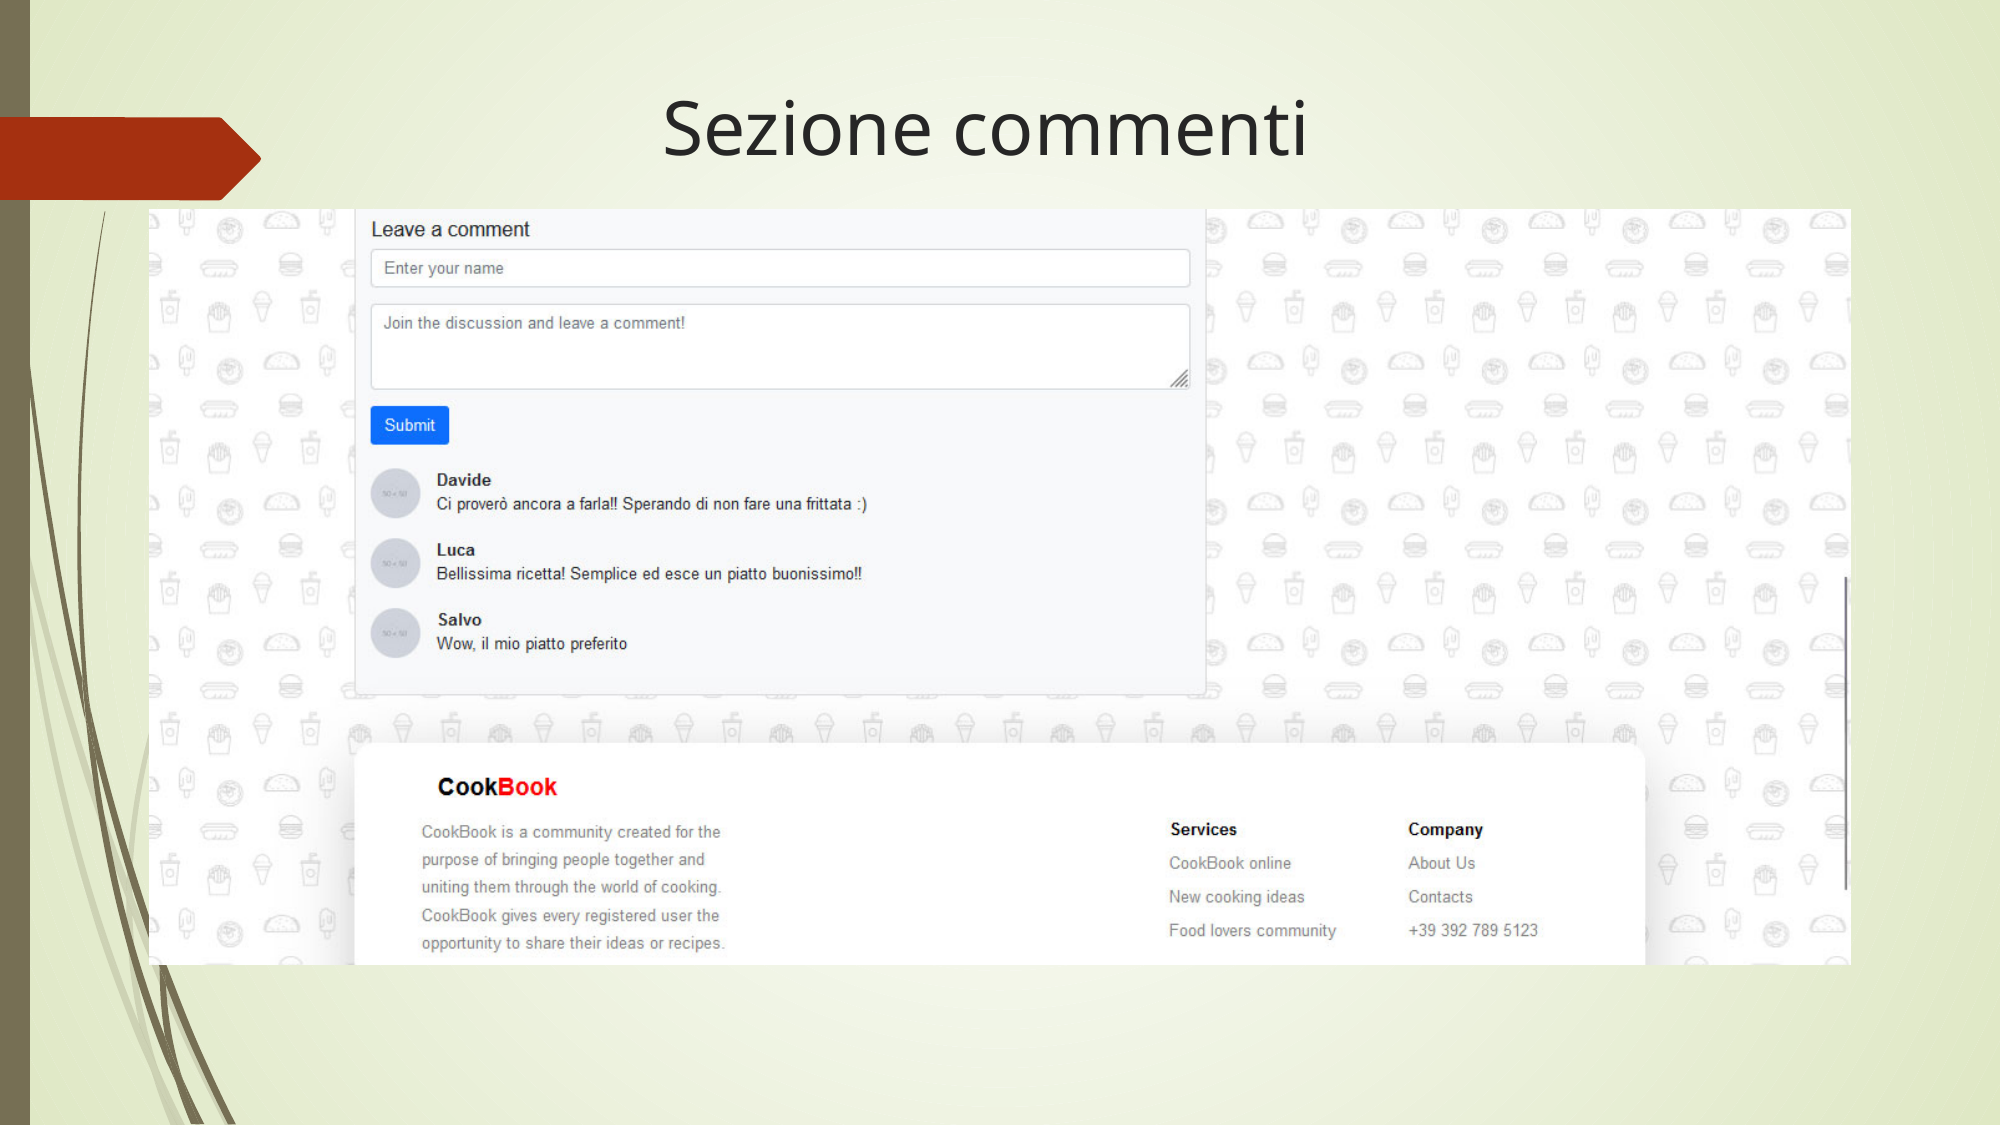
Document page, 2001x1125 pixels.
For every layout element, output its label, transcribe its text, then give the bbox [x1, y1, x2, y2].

picture [149, 209, 1851, 965]
title Sezione commenti [647, 73, 1353, 209]
